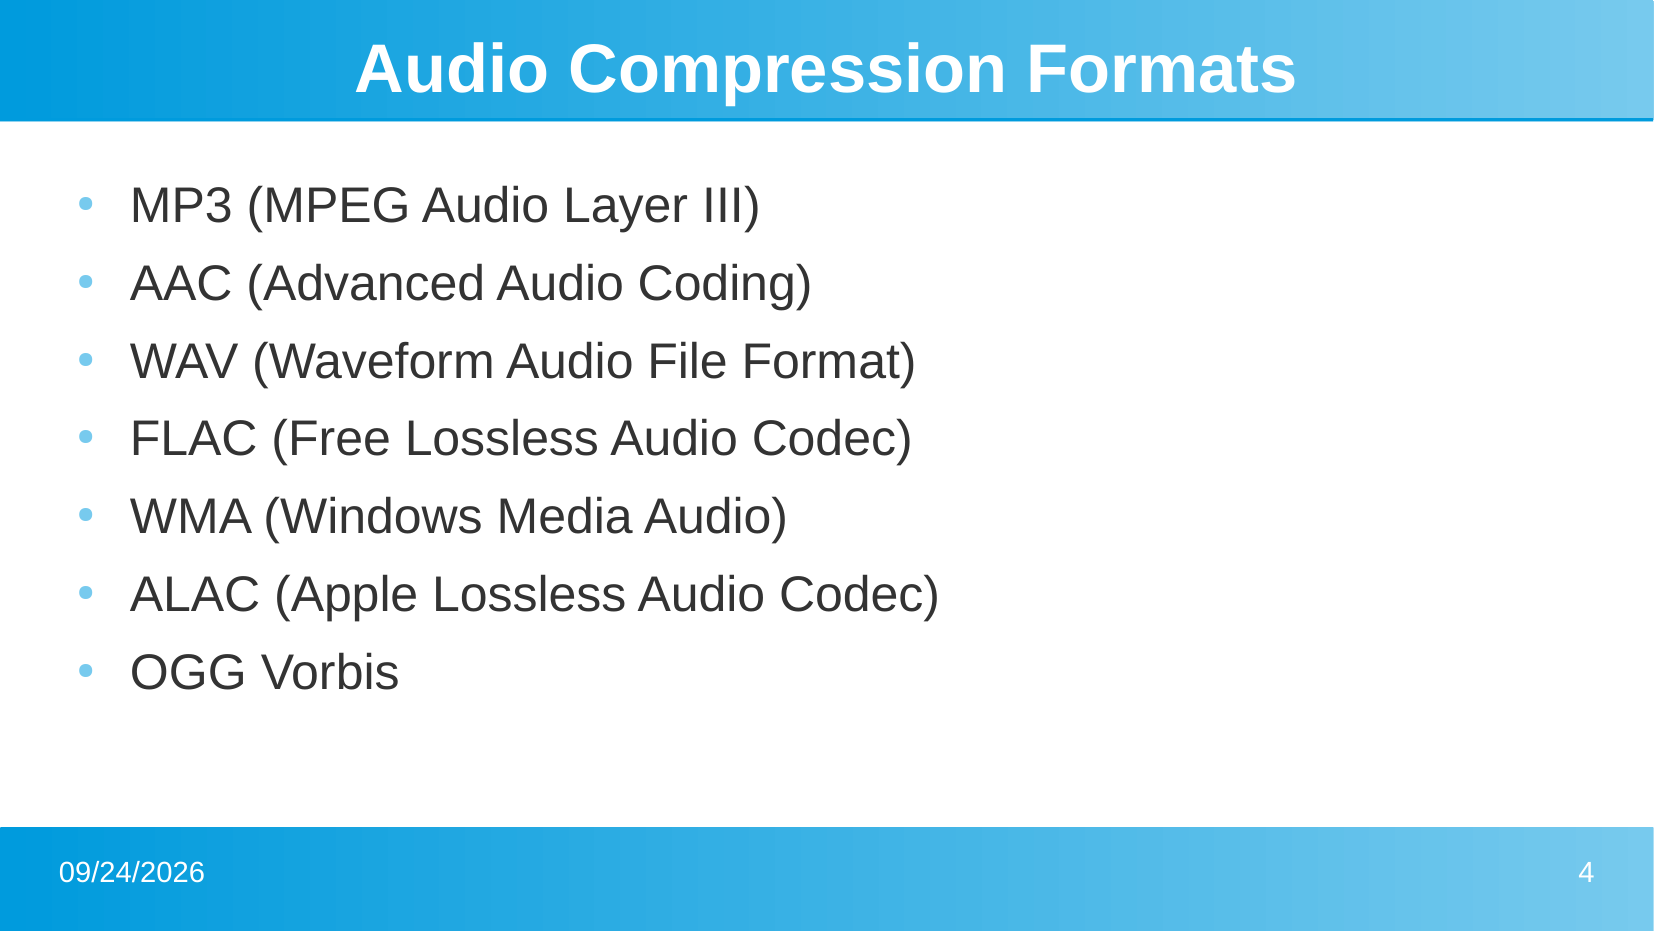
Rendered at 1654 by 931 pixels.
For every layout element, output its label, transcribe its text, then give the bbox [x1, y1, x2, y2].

title Audio Compression Formats [59, 29, 1595, 108]
list MP3 (MPEG Audio Layer III) AAC (Advanced Audio Coding) WAV (Waveform Audio File Format) FLAC (Free Lossless Audio Codec) WMA (Windows Media Audio) ALAC (Apple Lossless Audio Codec) OGG Vorbis [59, 177, 1595, 768]
